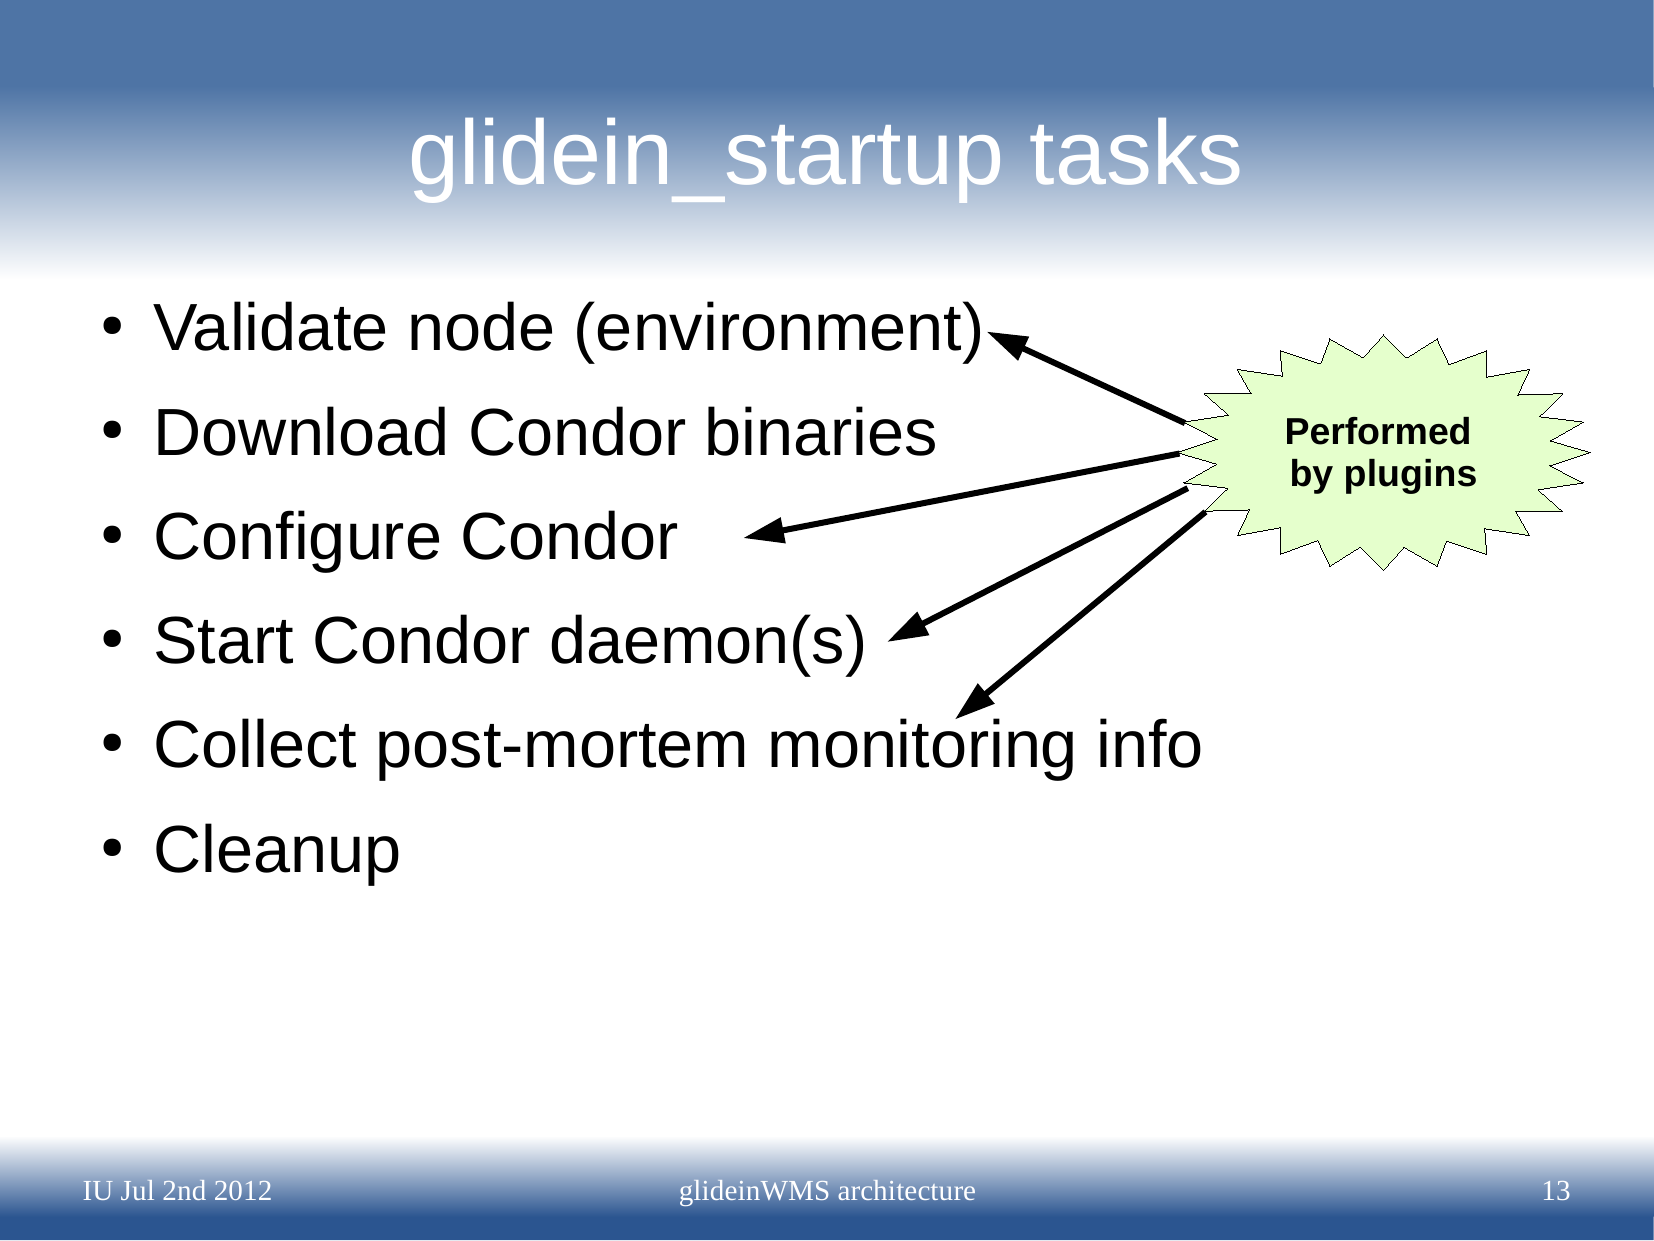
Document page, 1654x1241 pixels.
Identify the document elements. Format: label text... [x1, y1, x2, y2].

text_box Performed by plugins [1180, 334, 1591, 571]
title glidein_startup tasks [82, 56, 1571, 250]
list Validate node (environment) Download Condor binaries Configure Condor Start Condor daemon(s) Collect post-mortem monitoring info Cleanup [82, 290, 1571, 1136]
